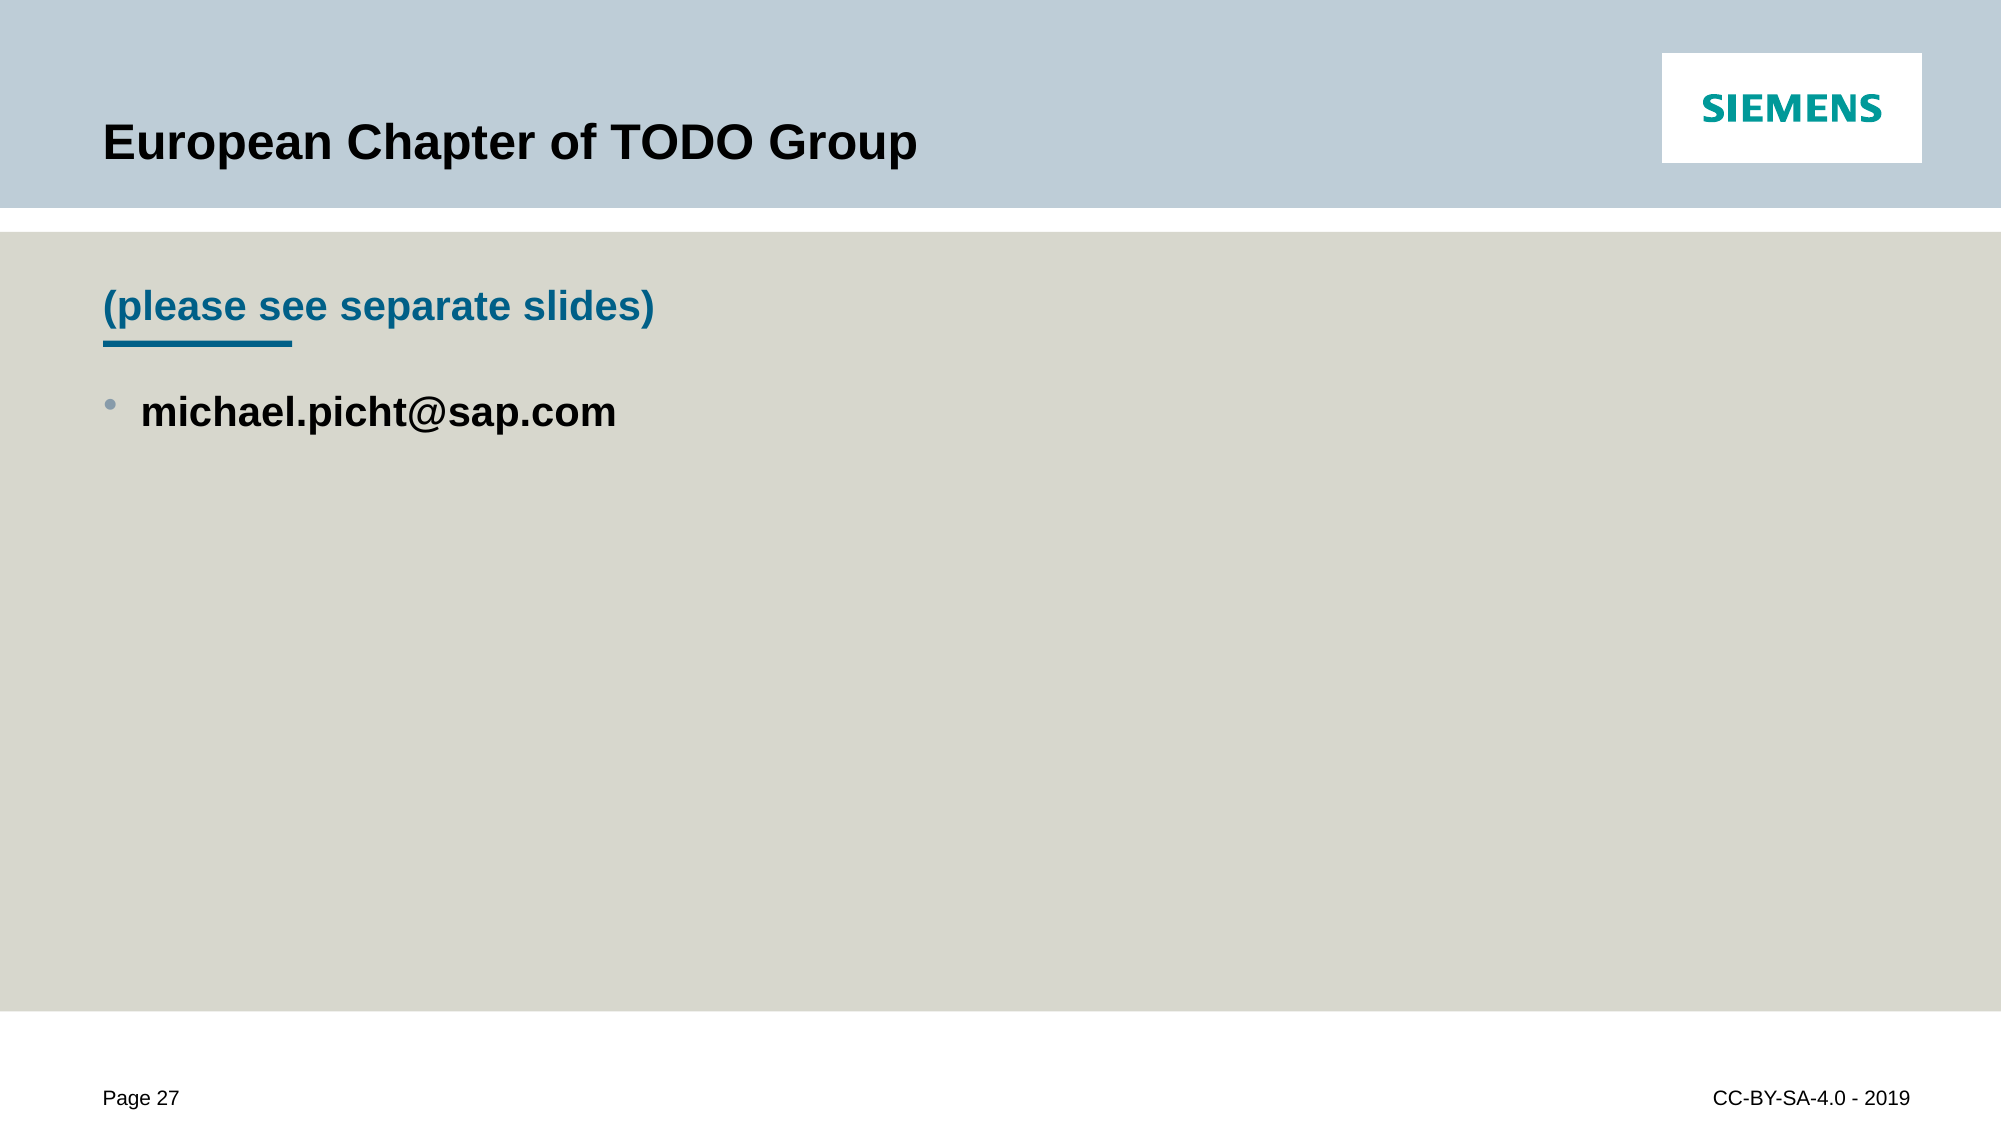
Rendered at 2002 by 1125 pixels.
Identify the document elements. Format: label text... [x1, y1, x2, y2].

text_box [0, 231, 2001, 1012]
text_box (please see separate slides) [102, 278, 1286, 330]
text_box michael.picht@sap.com [103, 359, 926, 516]
title European Chapter of TODO Group [0, 0, 2001, 208]
